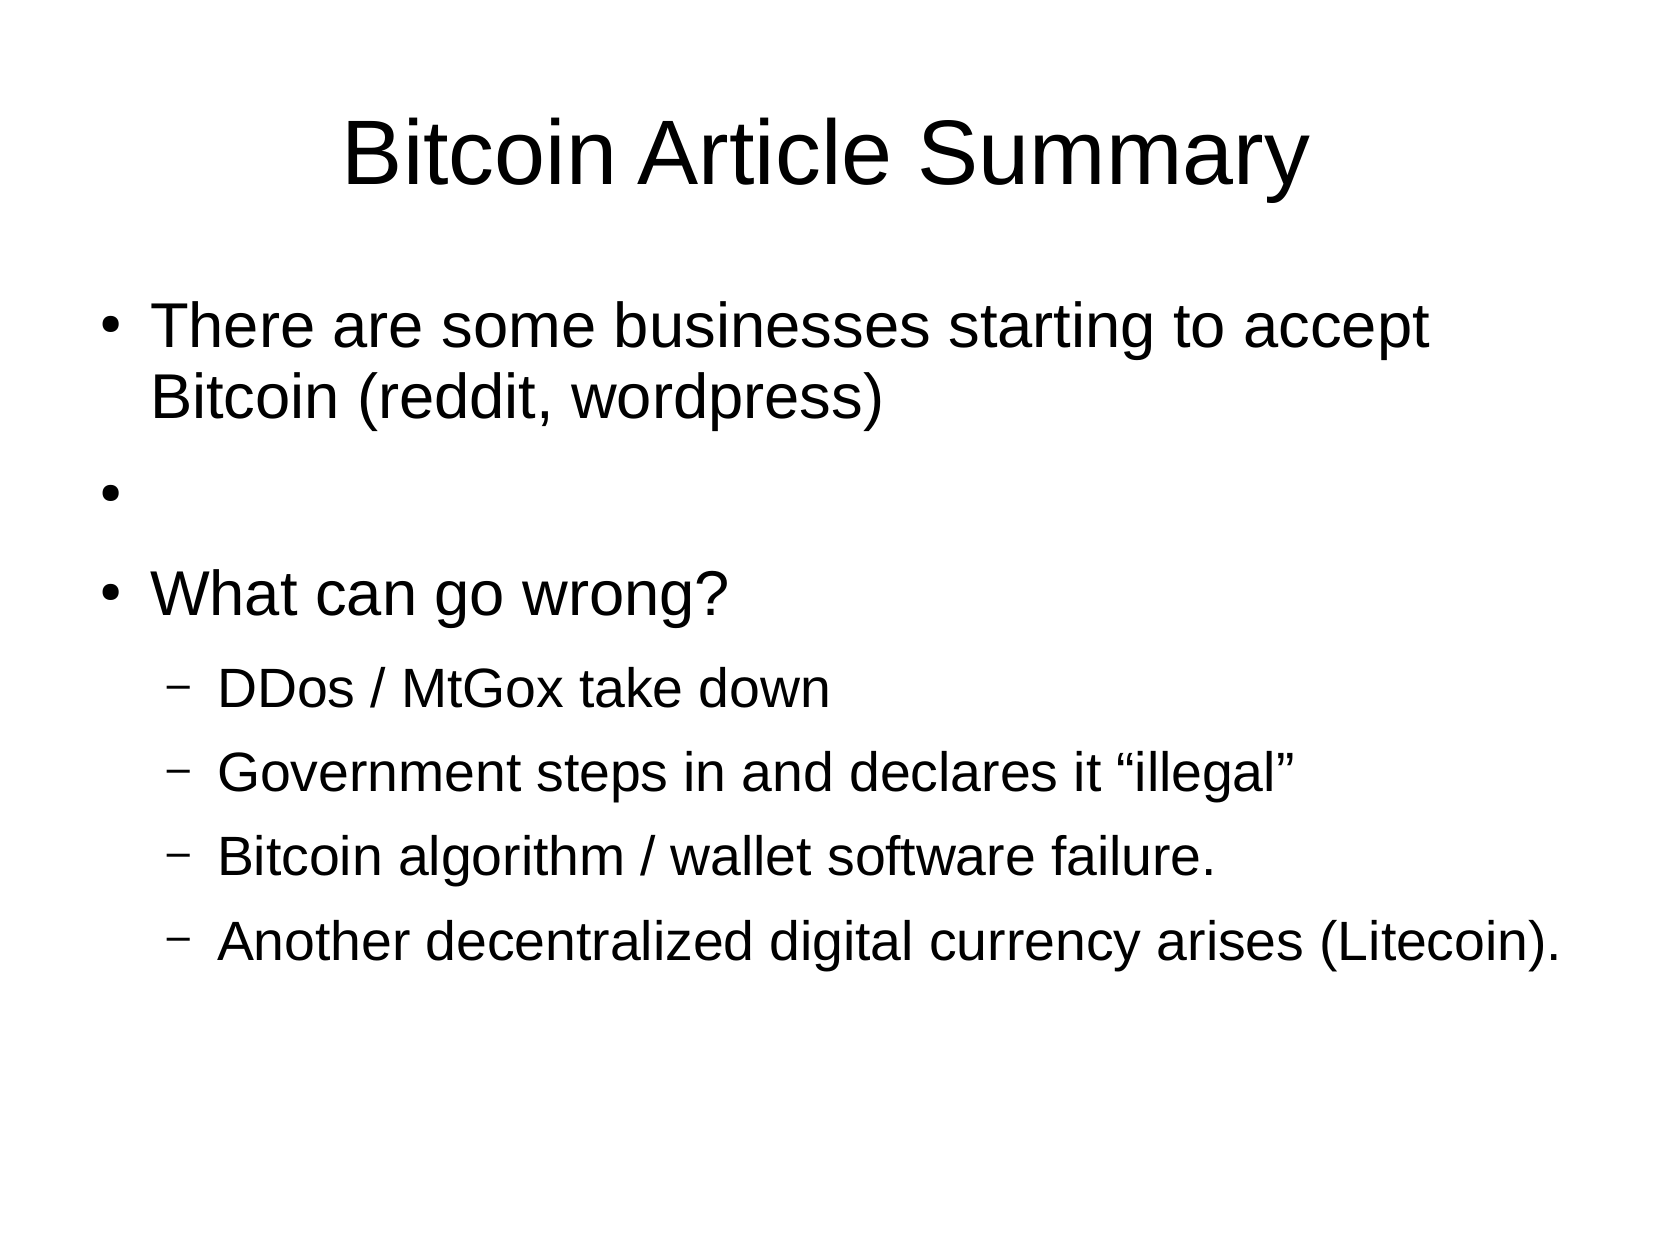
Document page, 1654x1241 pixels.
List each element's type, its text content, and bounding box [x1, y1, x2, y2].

list There are some businesses starting to accept Bitcoin (reddit, wordpress) What can go wrong? DDos / MtGox take down Government steps in and declares it “illegal” Bitcoin algorithm / wallet software failure. Another decentralized digital currency arises (Litecoin). [82, 290, 1571, 1010]
title Bitcoin Article Summary [82, 49, 1571, 257]
